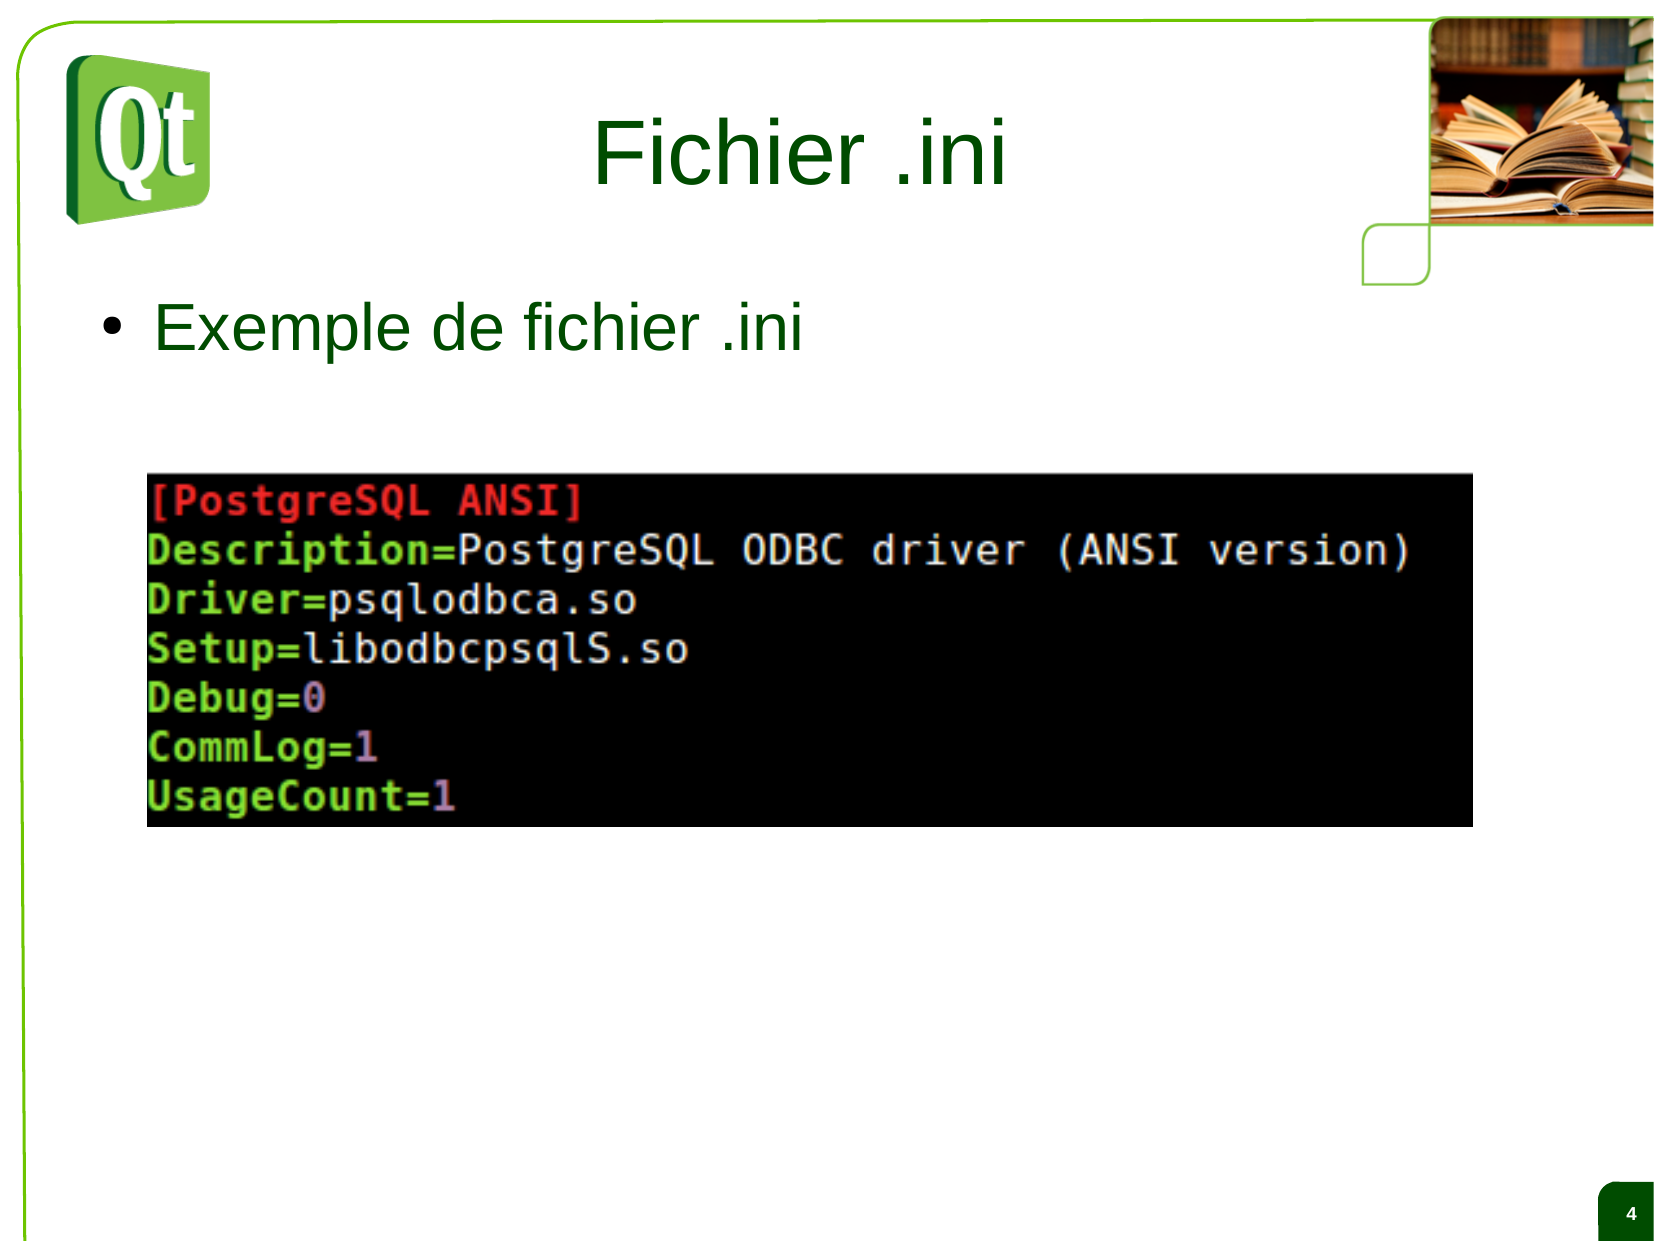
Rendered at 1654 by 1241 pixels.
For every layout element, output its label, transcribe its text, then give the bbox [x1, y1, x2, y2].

picture [66, 55, 210, 225]
picture [147, 472, 1473, 827]
title Fichier .ini [263, 49, 1338, 257]
picture [1338, 5, 1654, 306]
list Exemple de fichier .ini [82, 290, 1571, 1096]
